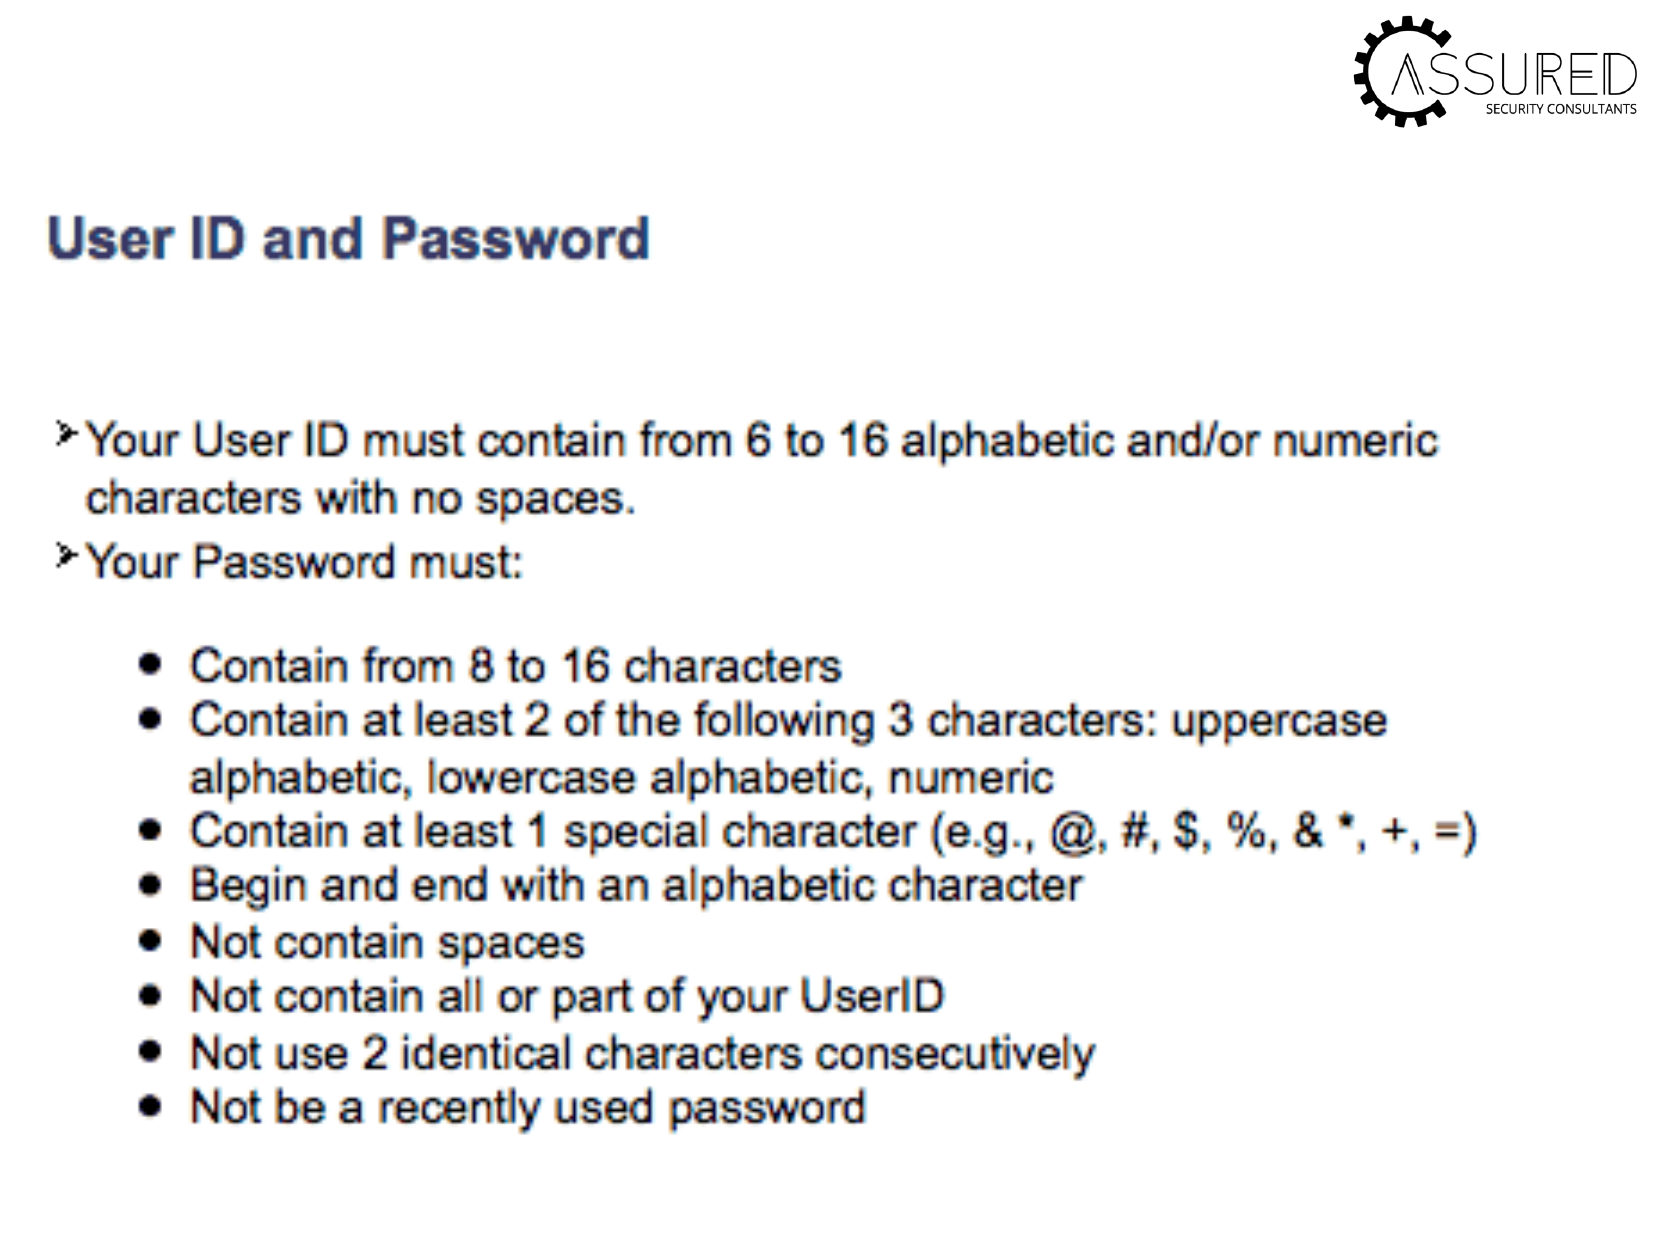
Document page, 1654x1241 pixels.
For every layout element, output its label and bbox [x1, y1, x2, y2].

picture [1346, 11, 1642, 131]
picture [15, 185, 1631, 1178]
